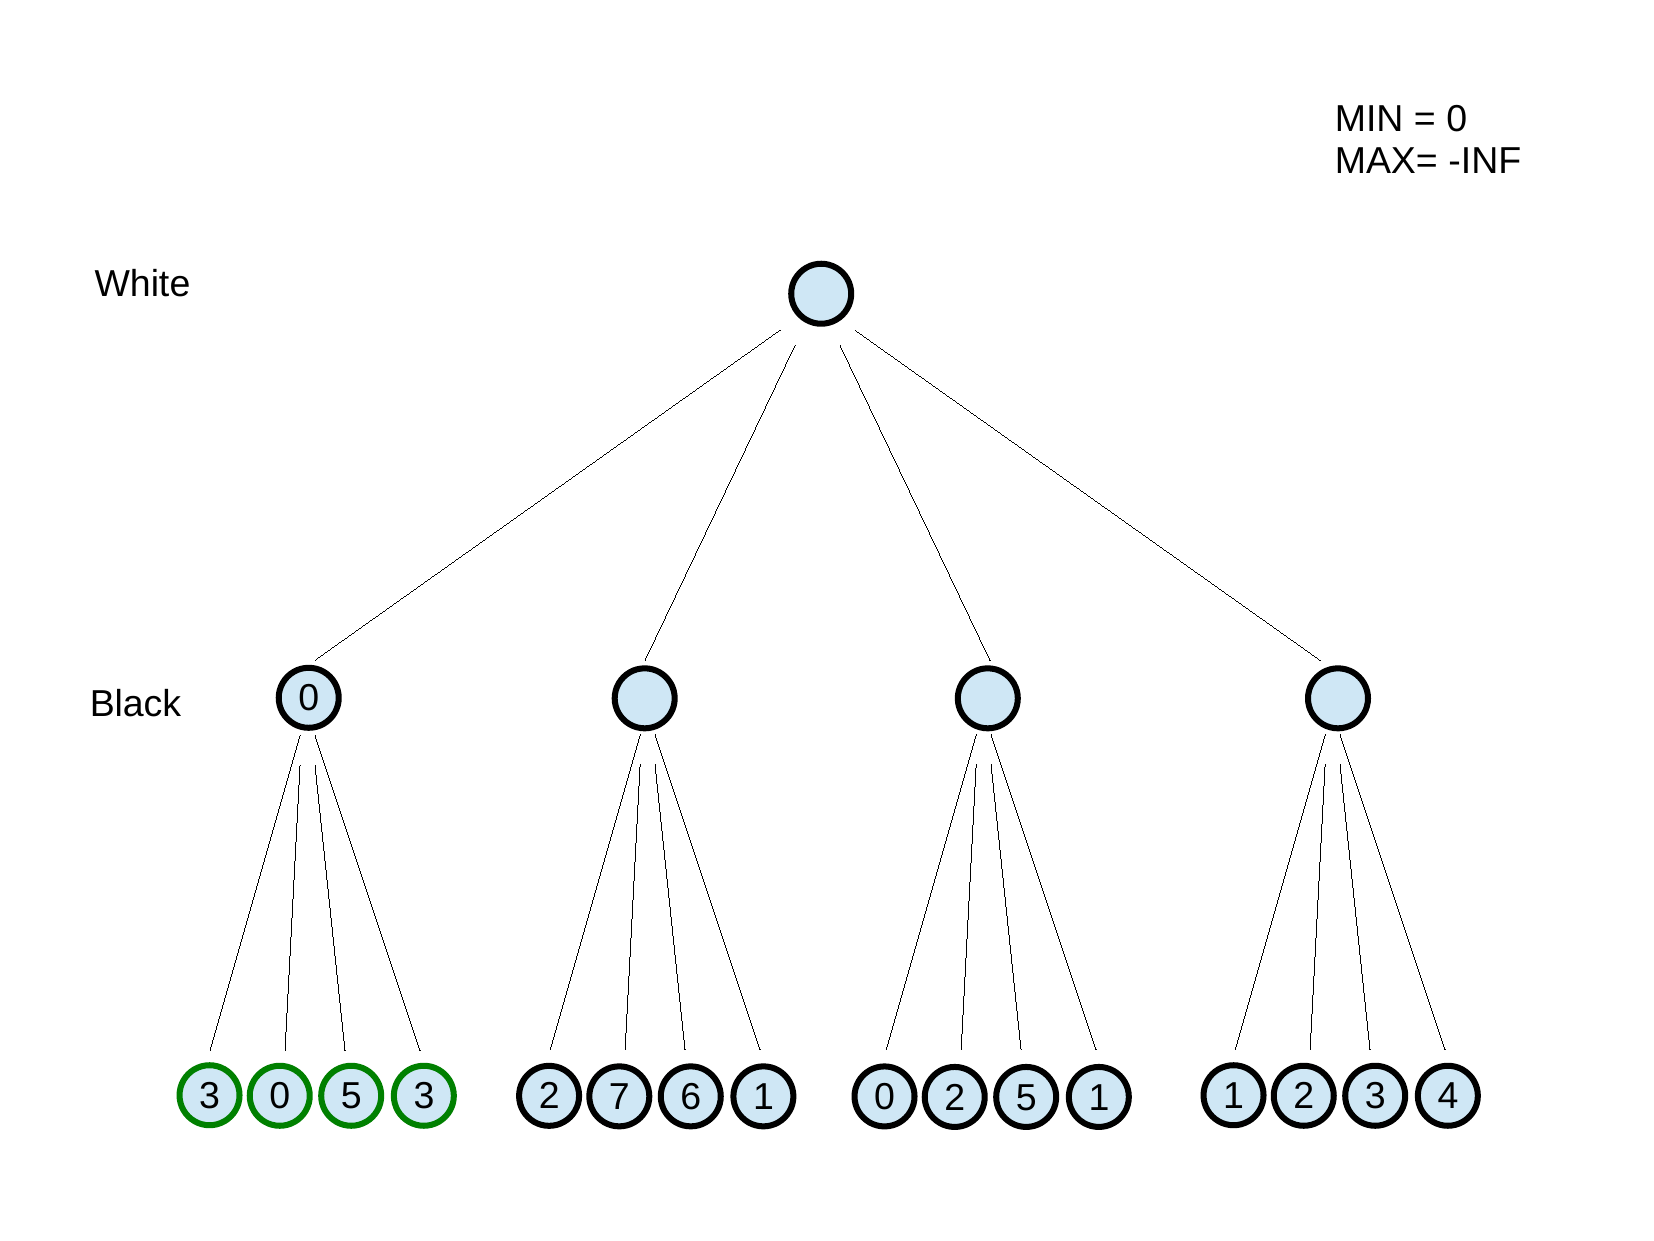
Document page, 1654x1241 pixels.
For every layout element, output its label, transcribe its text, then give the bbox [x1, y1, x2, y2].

text_box 3 [1345, 1065, 1406, 1126]
text_box 4 [1417, 1065, 1478, 1126]
text_box 7 [589, 1066, 650, 1127]
text_box [791, 263, 852, 324]
text_box 1 [1203, 1065, 1264, 1126]
text_box [1308, 668, 1369, 729]
text_box 1 [733, 1066, 794, 1127]
text_box White [79, 255, 206, 312]
text_box 3 [179, 1065, 240, 1126]
text_box 6 [660, 1066, 721, 1127]
text_box [957, 668, 1018, 729]
text_box 0 [854, 1066, 915, 1127]
text_box 3 [393, 1065, 454, 1126]
text_box 0 [249, 1065, 310, 1126]
text_box 5 [321, 1065, 382, 1126]
text_box [614, 668, 675, 729]
text_box MIN = 0 MAX= -INF [1320, 90, 1537, 189]
text_box 2 [519, 1065, 580, 1126]
text_box 1 [1068, 1066, 1129, 1127]
text_box Black [75, 675, 197, 732]
text_box 2 [1273, 1065, 1334, 1126]
text_box 0 [278, 667, 339, 728]
text_box 5 [996, 1066, 1057, 1127]
text_box 2 [924, 1066, 985, 1127]
